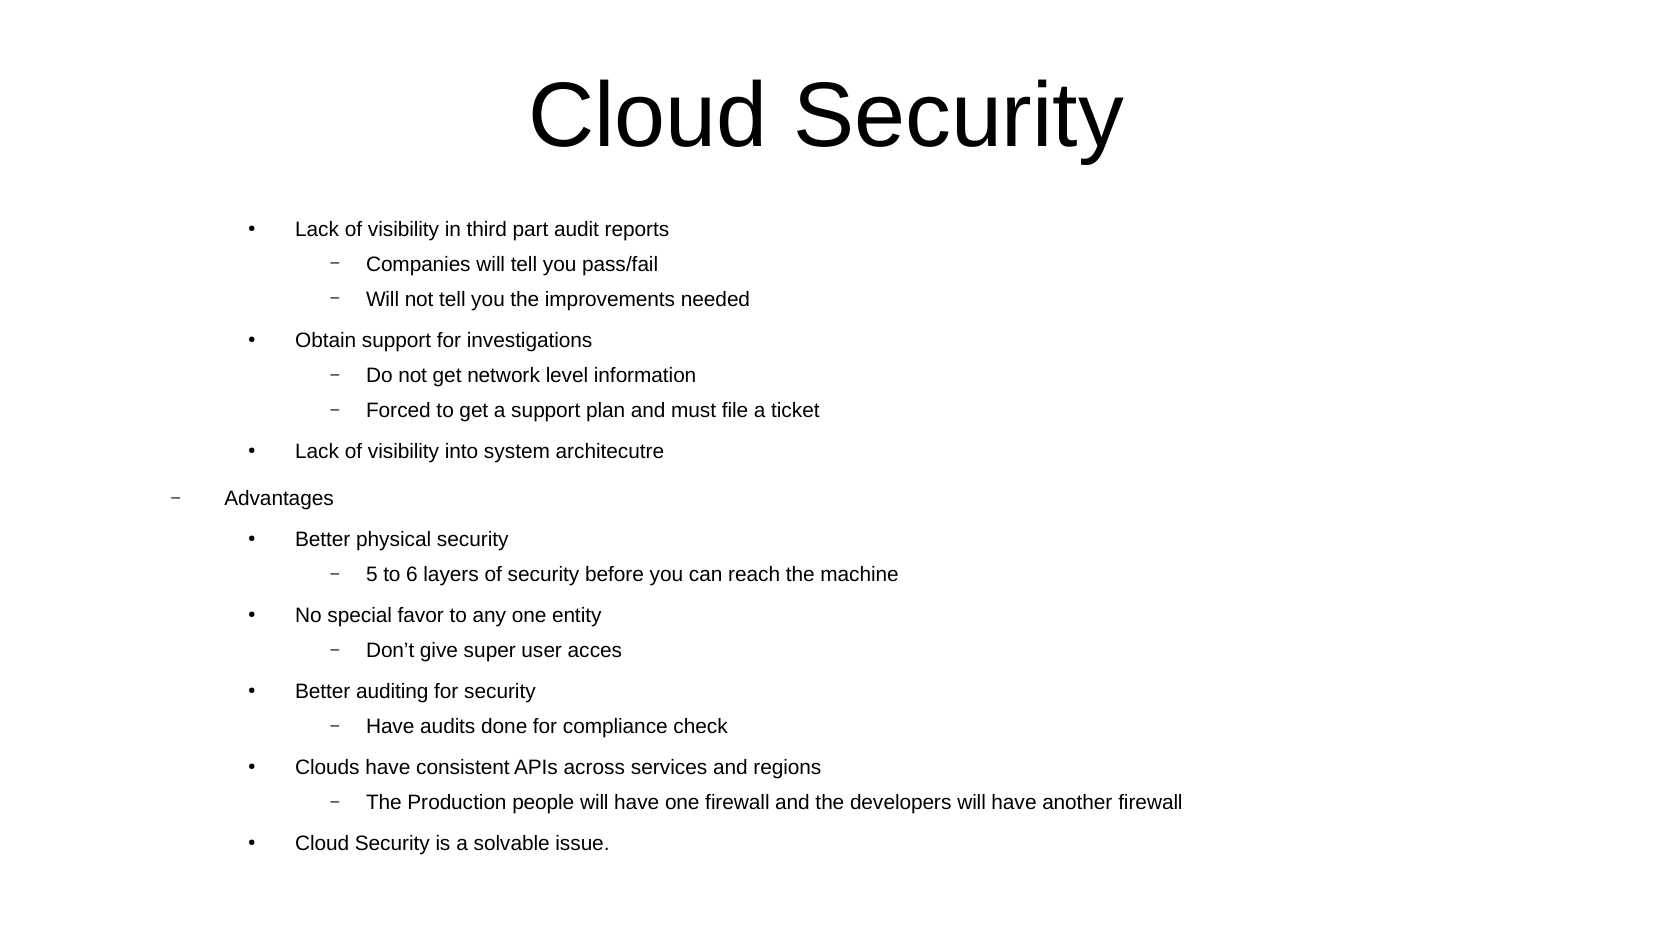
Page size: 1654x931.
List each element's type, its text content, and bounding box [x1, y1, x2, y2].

title Cloud Security [82, 37, 1571, 193]
list Lack of visibility in third part audit reports Companies will tell you pass/fail Will not tell you the improvements needed Obtain support for investigations Do not get network level information Forced to get a support plan and must file a ticket Lack of visibility into system architecutre Advantages Better physical security 5 to 6 layers of security before you can reach the machine No special favor to any one entity Don’t give super user acces Better auditing for security Have audits done for compliance check Clouds have consistent APIs across services and regions The Production people will have one firewall and the developers will have another firewall Cloud Security is a solvable issue. [82, 217, 1576, 916]
